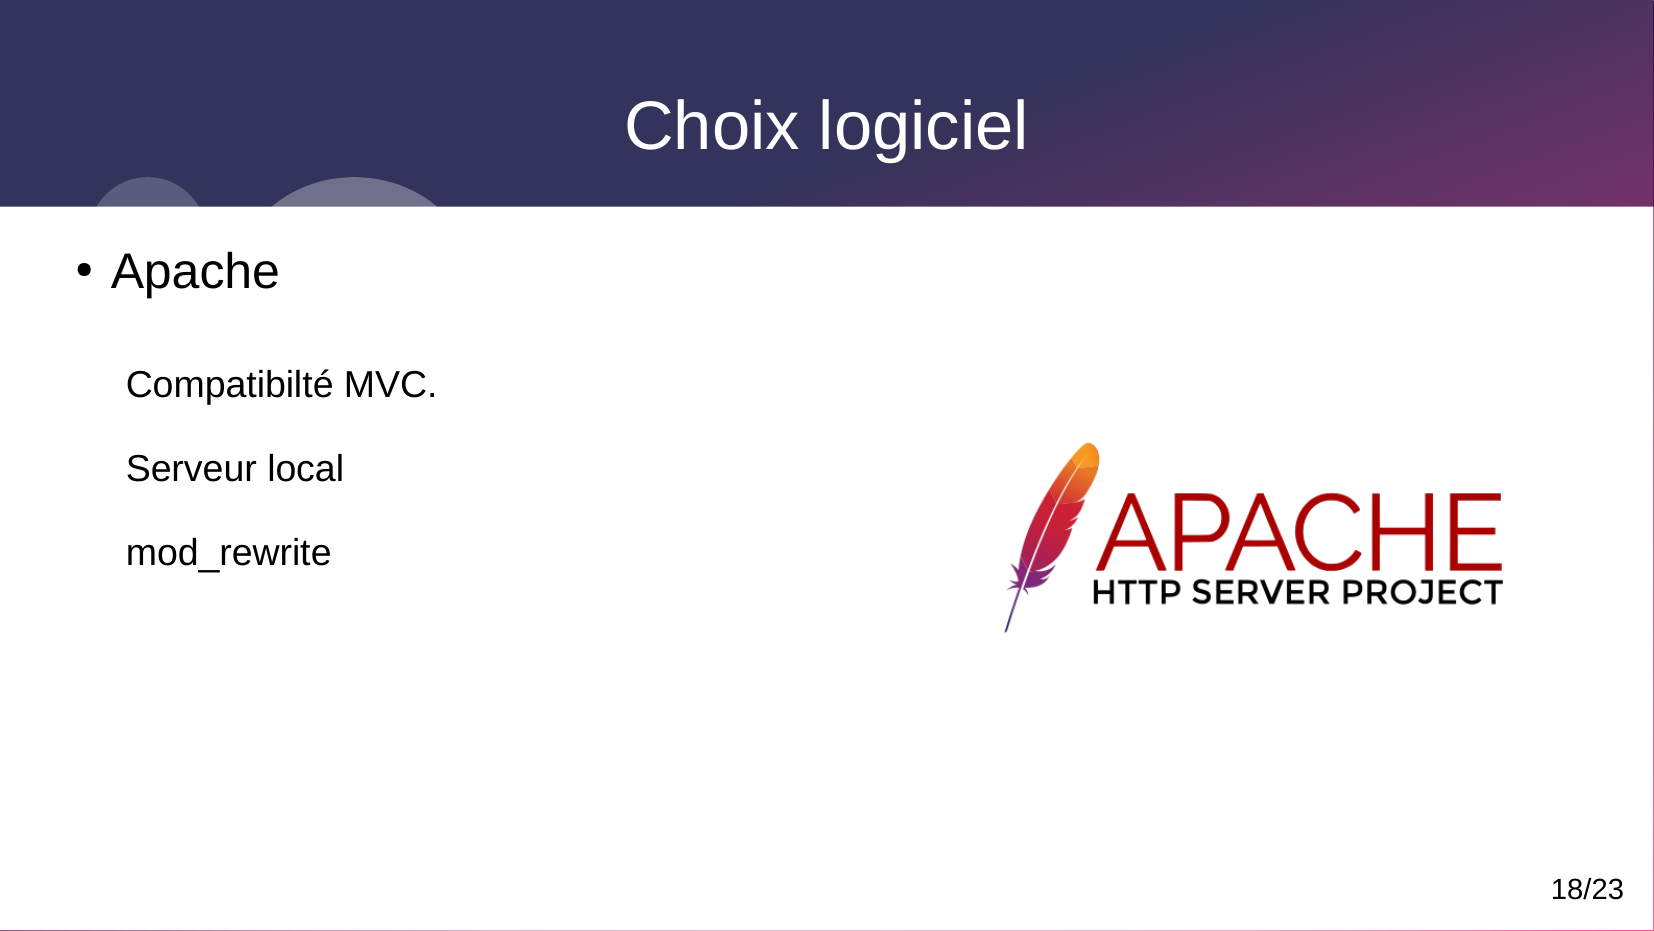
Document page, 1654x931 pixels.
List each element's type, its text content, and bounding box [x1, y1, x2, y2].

text_box Compatibilté MVC. Serveur local mod_rewrite [111, 356, 709, 798]
text_box Apache [60, 236, 296, 307]
picture [1003, 442, 1504, 634]
title Choix logiciel [88, 44, 1565, 207]
